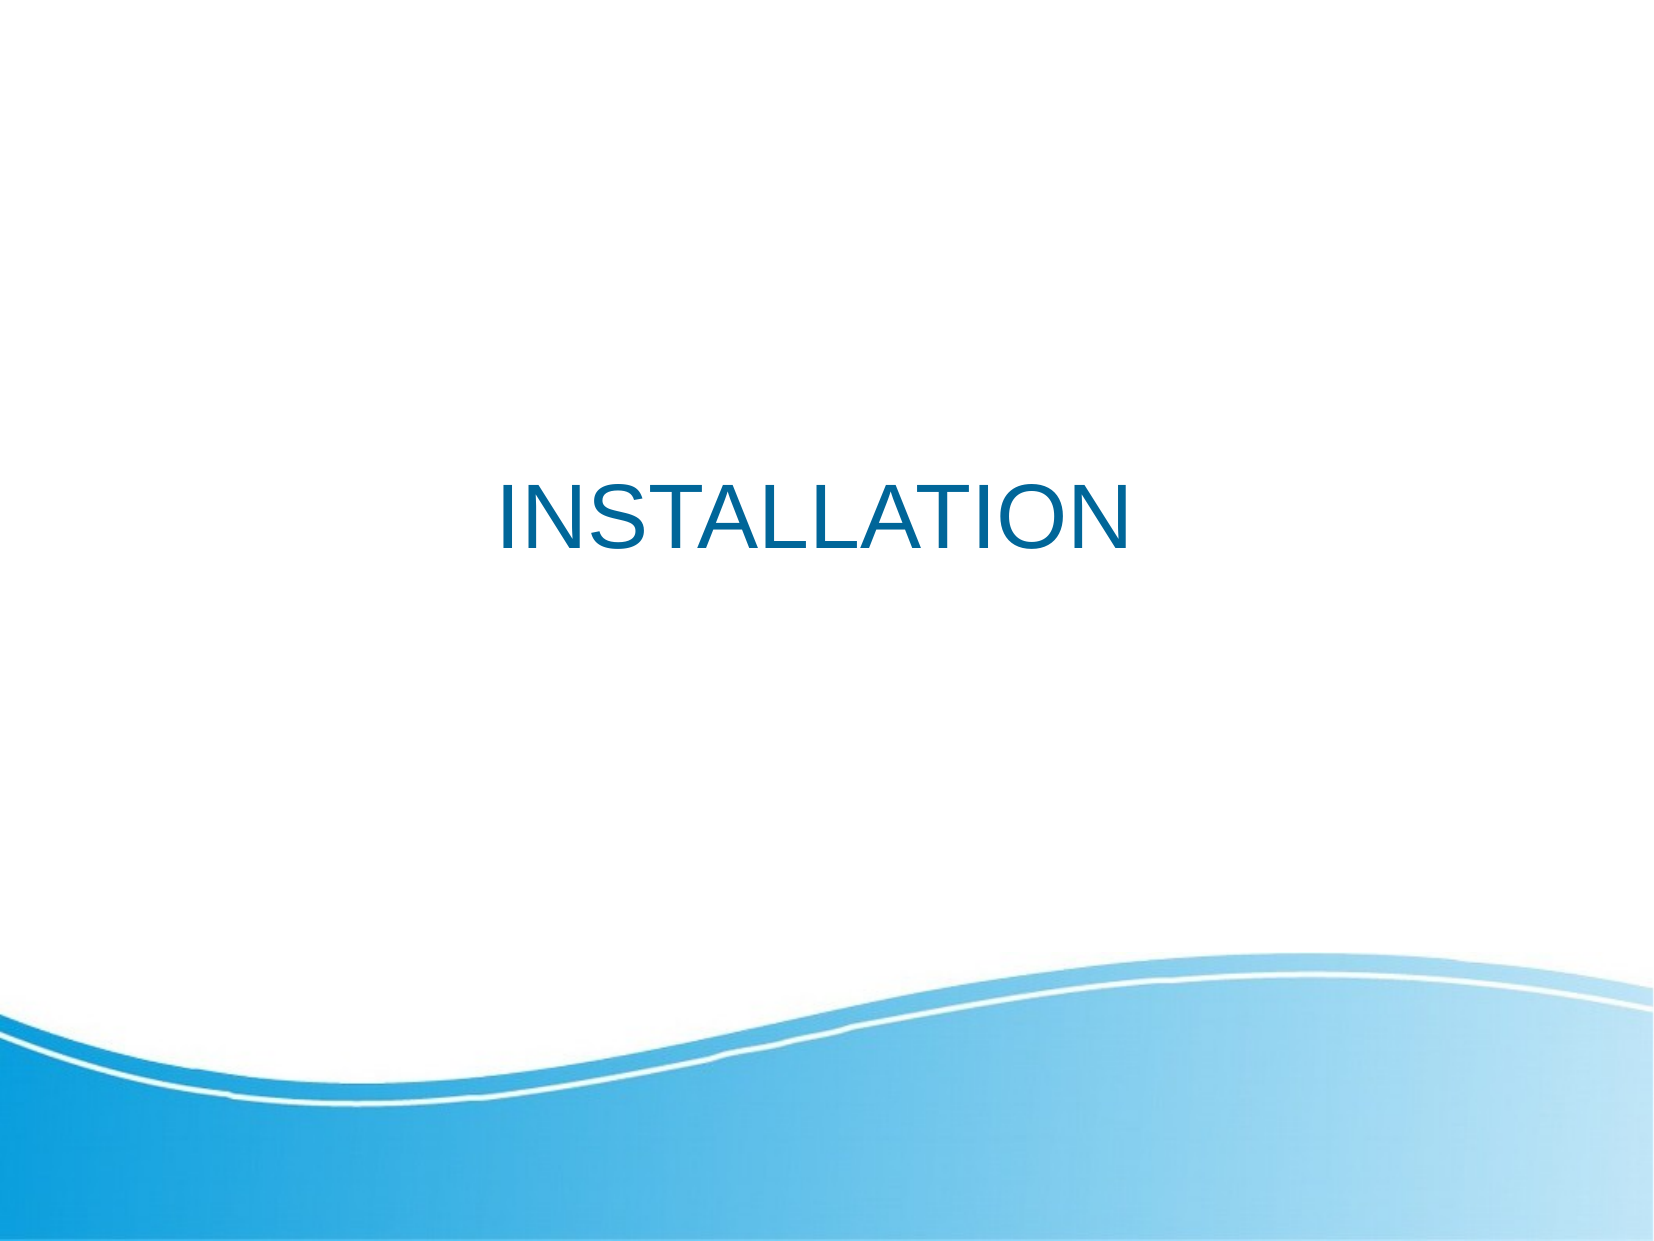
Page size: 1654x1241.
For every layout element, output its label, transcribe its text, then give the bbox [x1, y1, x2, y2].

title INSTALLATION [70, 413, 1560, 621]
picture [0, 952, 1654, 1241]
